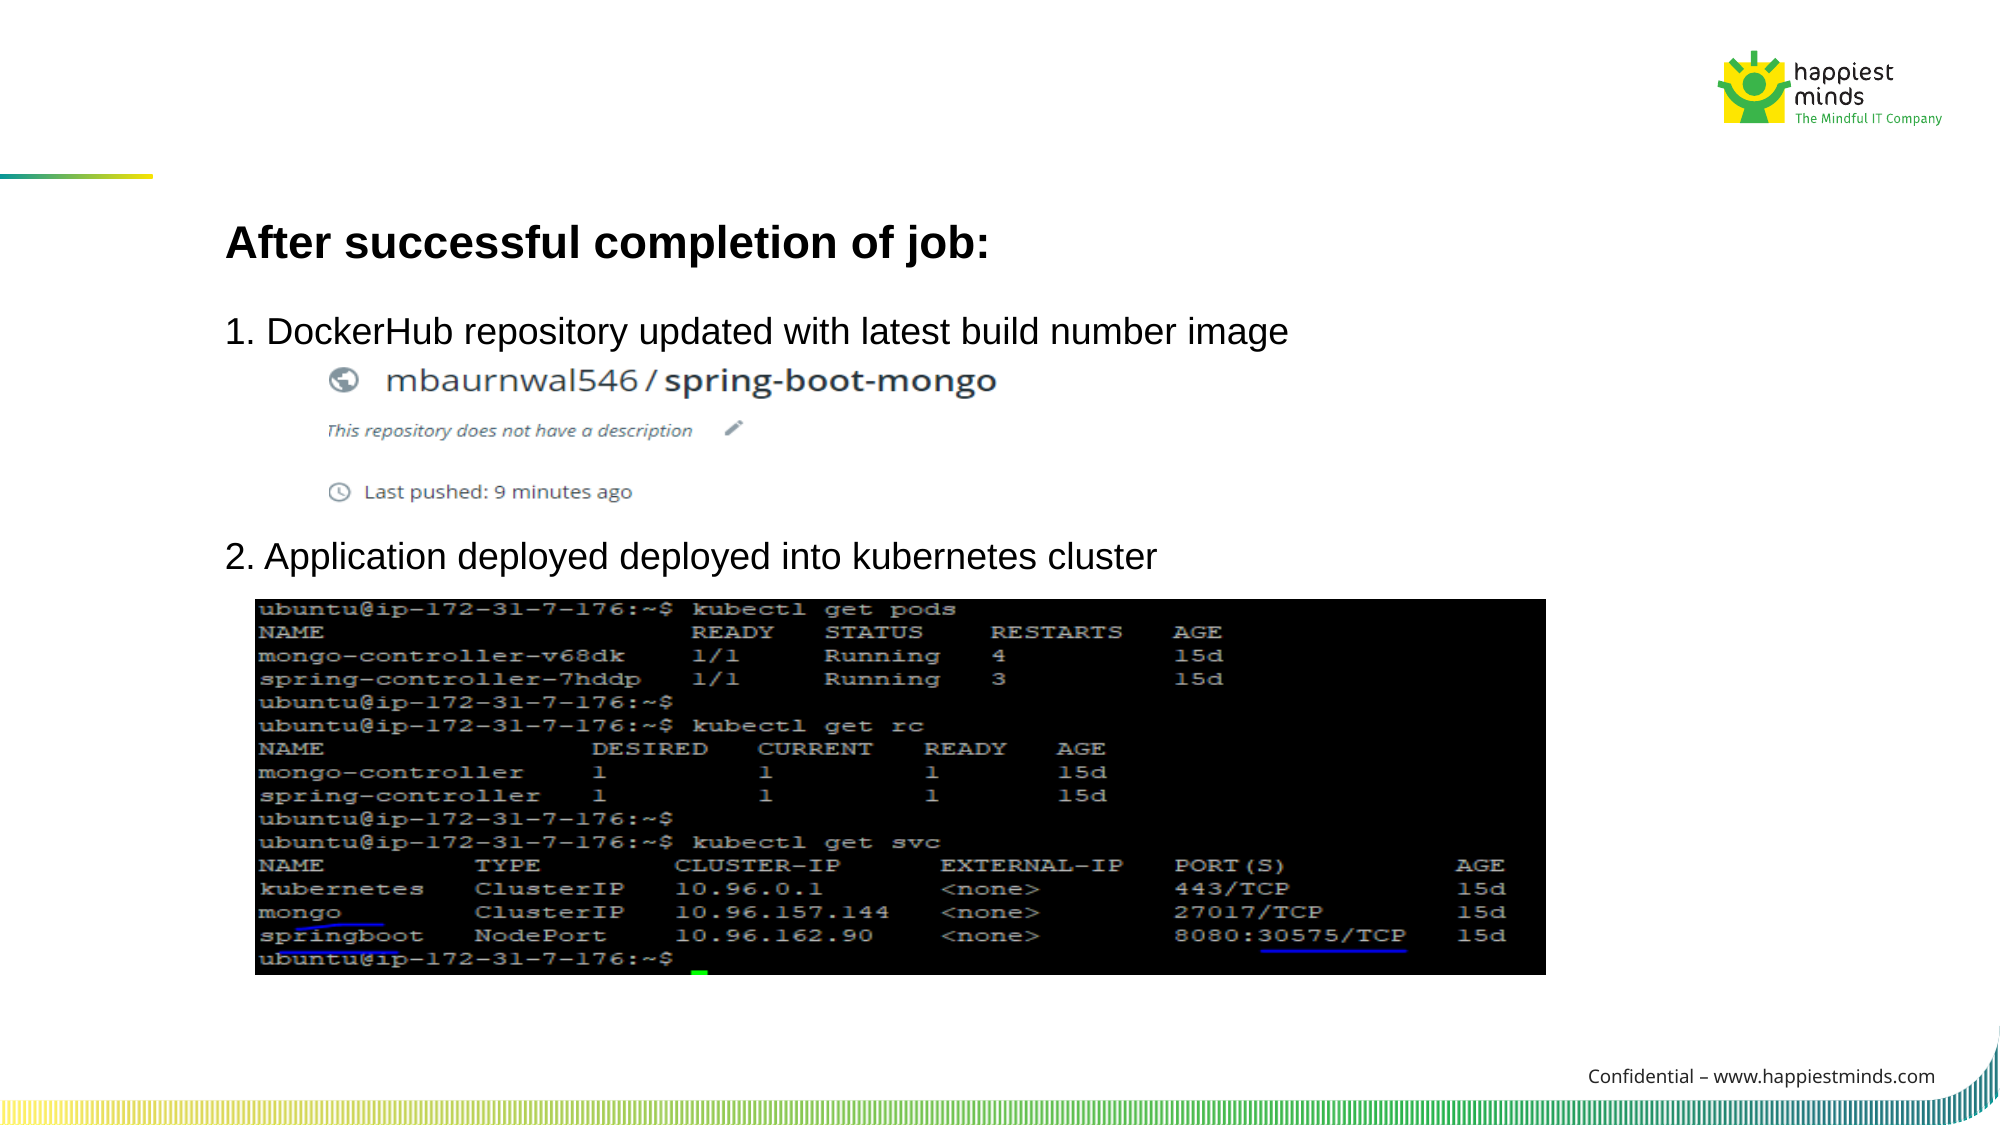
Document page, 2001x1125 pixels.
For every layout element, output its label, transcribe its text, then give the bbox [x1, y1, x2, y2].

picture [329, 361, 1021, 511]
text_box After successful completion of job: 1. DockerHub repository updated with latest build number image [210, 210, 1325, 362]
picture [0, 985, 2000, 1125]
text_box 2. Application deployed deployed into kubernetes cluster [210, 528, 1173, 586]
picture [255, 599, 1546, 976]
